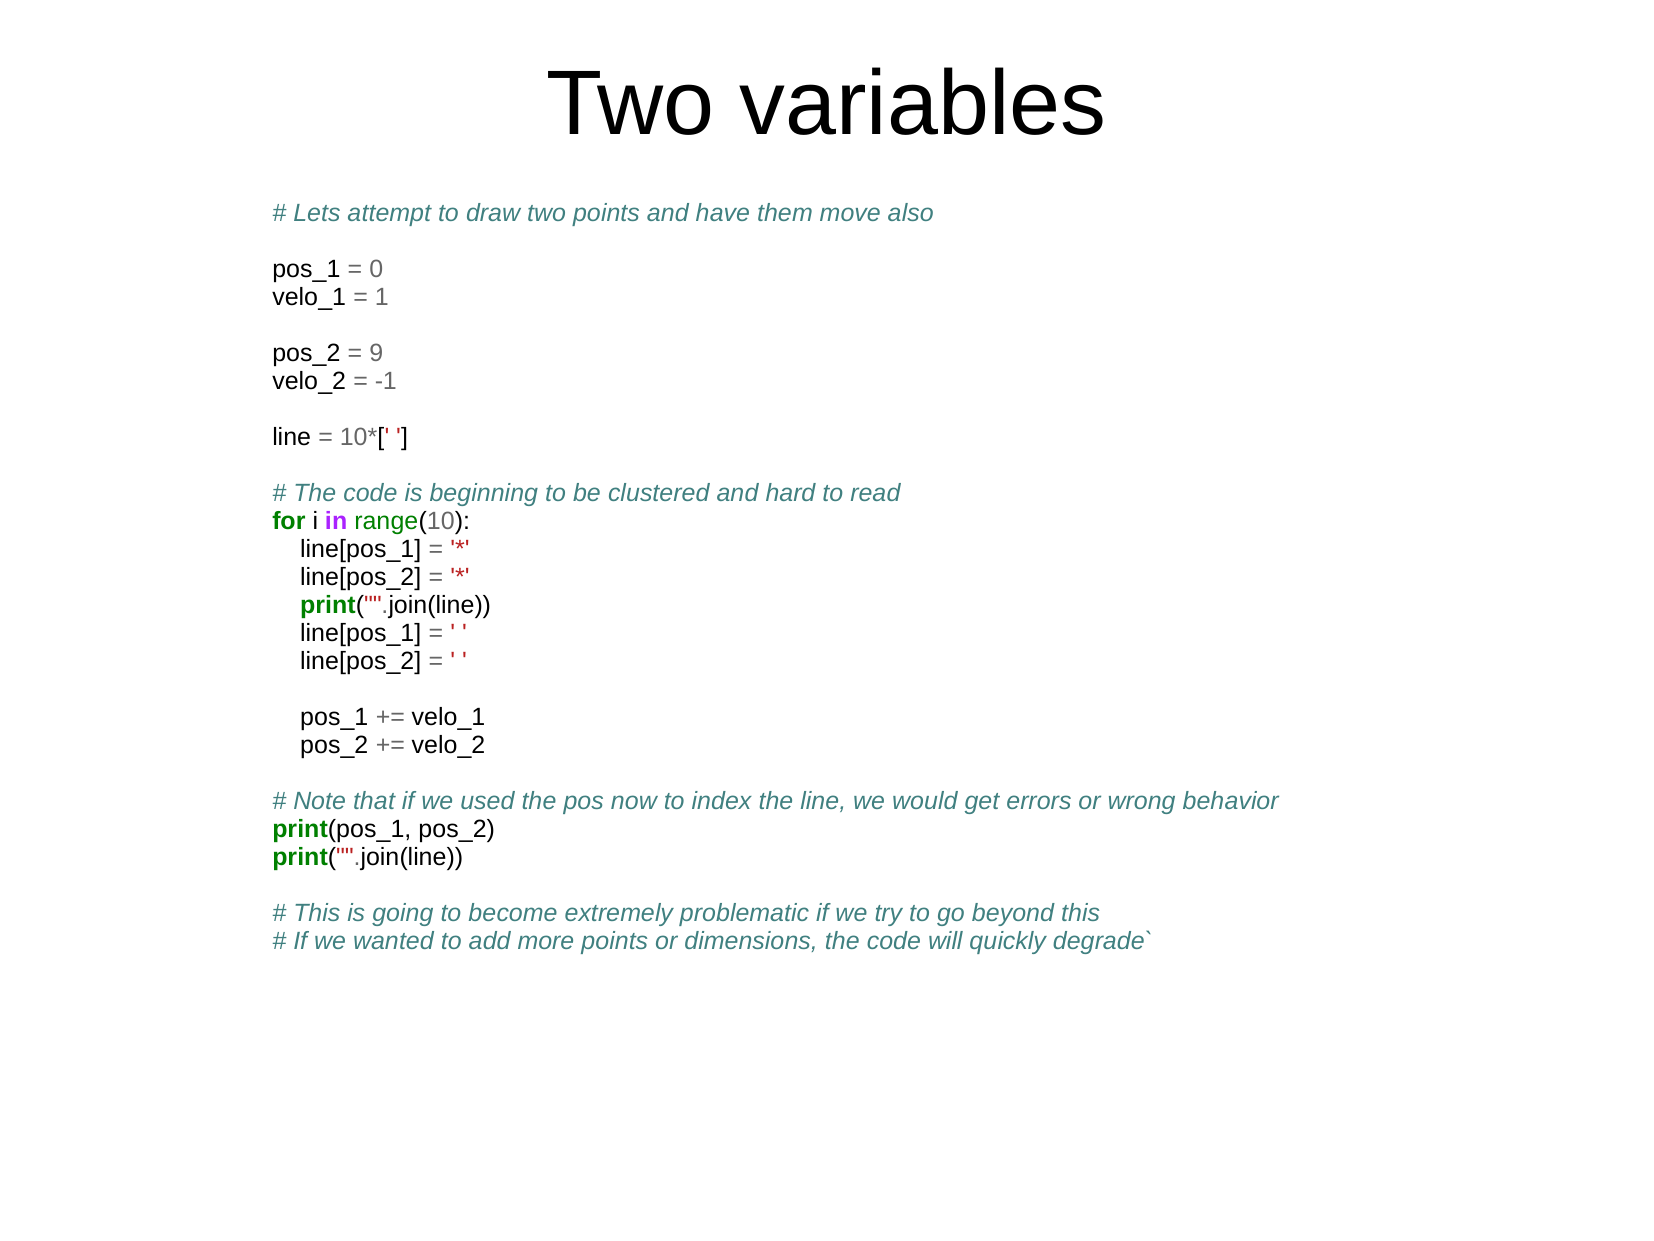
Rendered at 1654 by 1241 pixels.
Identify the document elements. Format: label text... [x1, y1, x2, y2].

title Two variables [82, 0, 1571, 207]
text_box # Lets attempt to draw two points and have them move also pos_1 = 0 velo_1 = 1 pos_2 = 9 velo_2 = -1 line = 10*[' '] # The code is beginning to be clustered and hard to read for i in range(10): line[pos_1] = '*' line[pos_2] = '*' print("".join(line)) line[pos_1] = ' ' line[pos_2] = ' ' pos_1 += velo_1 pos_2 += velo_2 # Note that if we used the pos now to index the line, we would get errors or wrong behavior print(pos_1, pos_2) print("".join(line)) # This is going to become extremely problematic if we try to go beyond this # If we wanted to add more points or dimensions, the code will quickly degrade` [257, 207, 1397, 1049]
